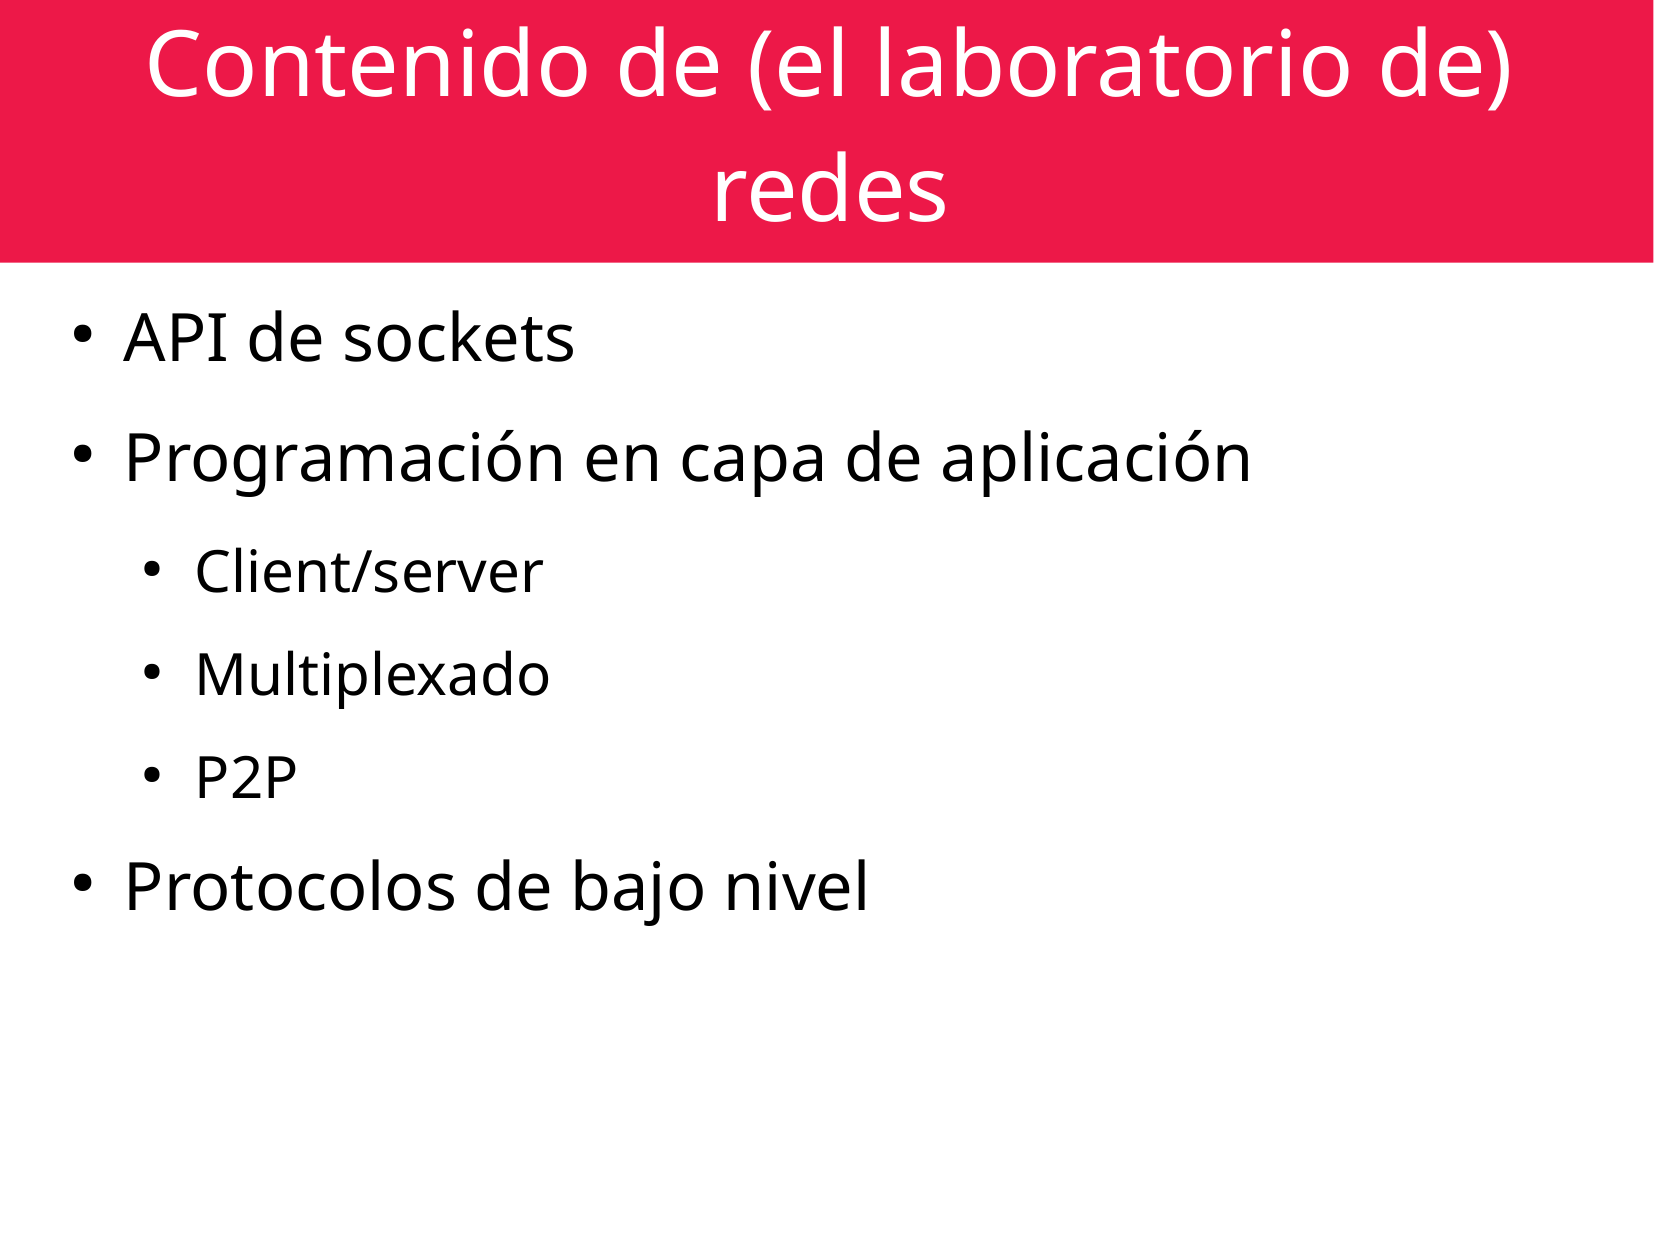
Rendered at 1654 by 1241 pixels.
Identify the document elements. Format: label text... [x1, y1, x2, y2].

list API de sockets Programación en capa de aplicación Client/server Multiplexado P2P Protocolos de bajo nivel [53, 290, 1613, 1109]
title Contenido de (el laboratorio de) redes [47, 27, 1613, 220]
